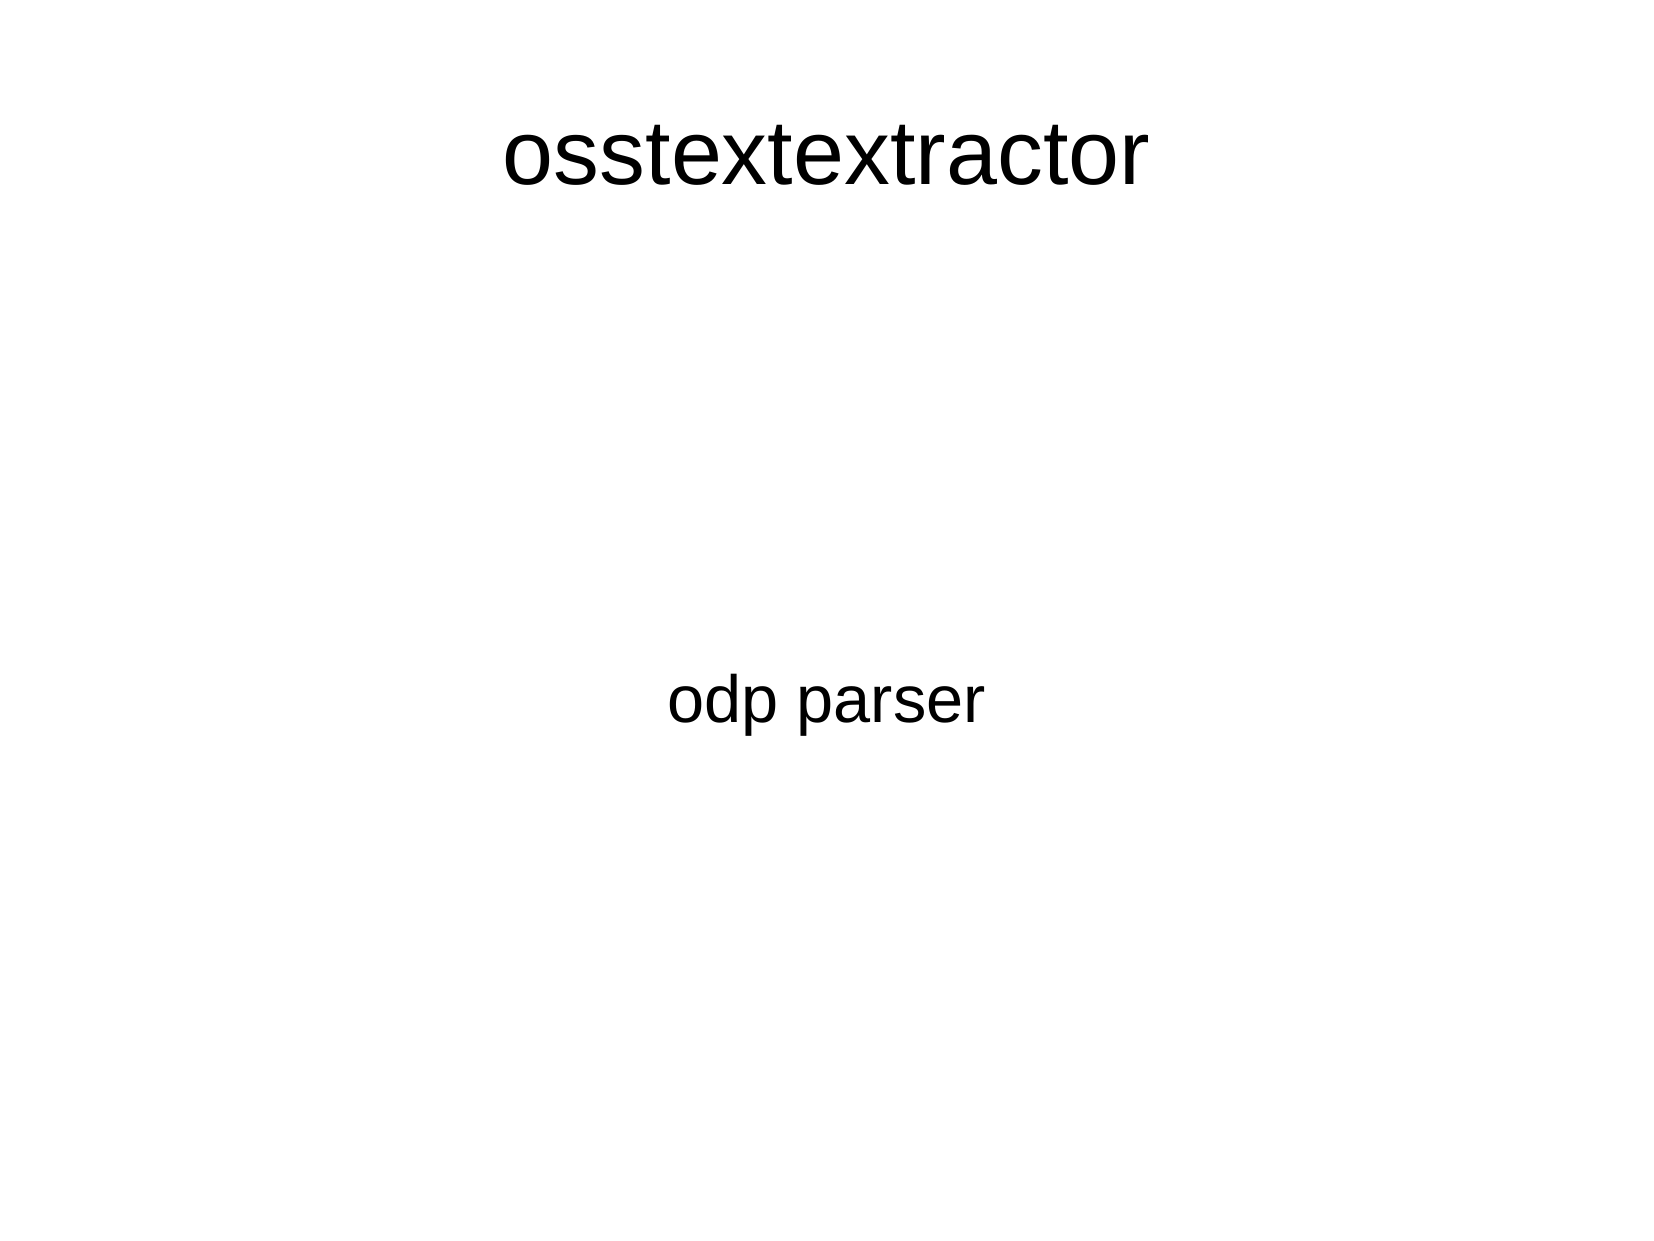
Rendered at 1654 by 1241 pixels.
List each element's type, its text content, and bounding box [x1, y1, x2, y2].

subtitle odp parser [82, 290, 1571, 1109]
title osstextextractor [82, 49, 1571, 257]
